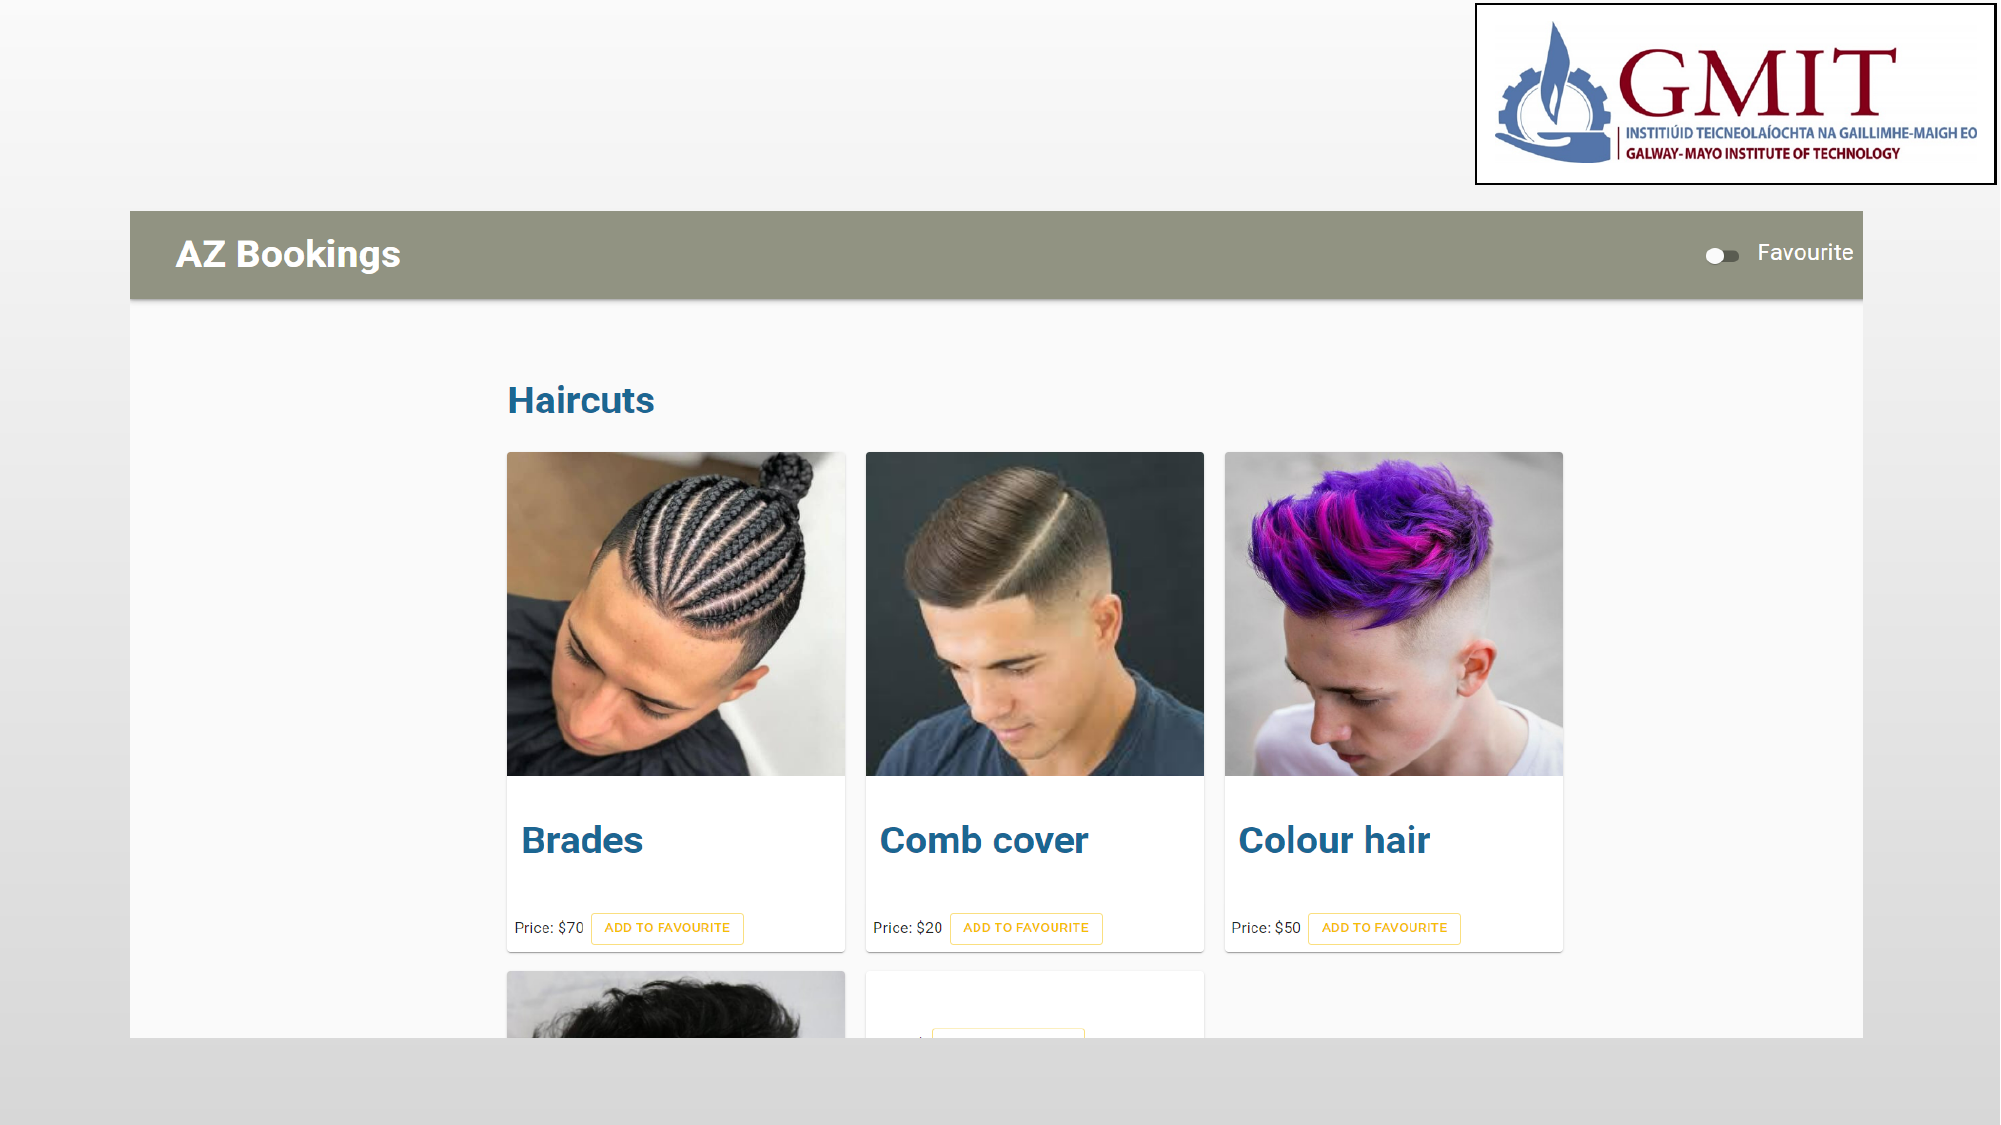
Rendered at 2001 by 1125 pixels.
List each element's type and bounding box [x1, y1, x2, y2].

picture [130, 211, 1863, 1038]
